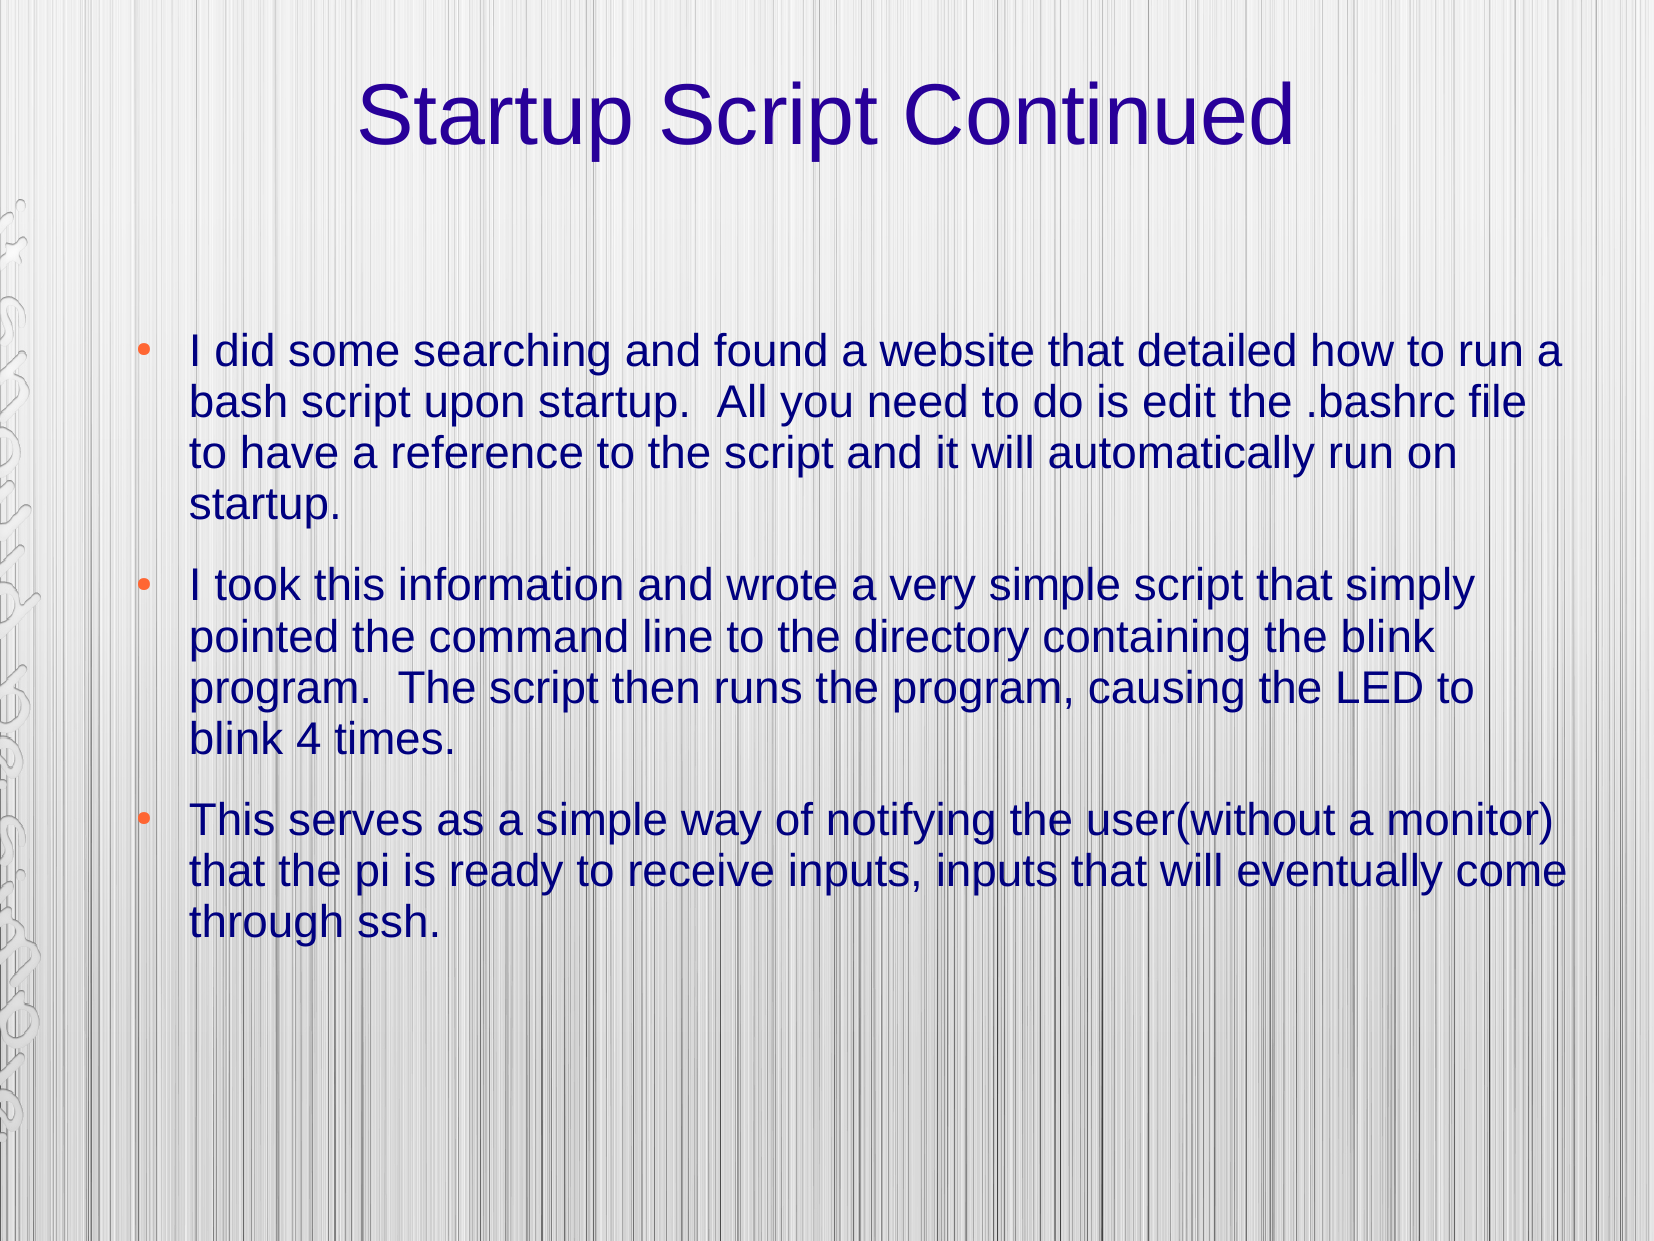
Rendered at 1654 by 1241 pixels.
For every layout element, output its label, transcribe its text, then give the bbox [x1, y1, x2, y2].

title Startup Script Continued [82, 49, 1571, 181]
picture [0, 0, 1654, 1241]
list I did some searching and found a website that detailed how to run a bash script upon startup. All you need to do is edit the .bashrc file to have a reference to the script and it will automatically run on startup. I took this information and wrote a very simple script that simply pointed the command line to the directory containing the blink program. The script then runs the program, causing the LED to blink 4 times. This serves as a simple way of notifying the user(without a monitor) that the pi is ready to receive inputs, inputs that will eventually come through ssh. [118, 324, 1571, 1004]
